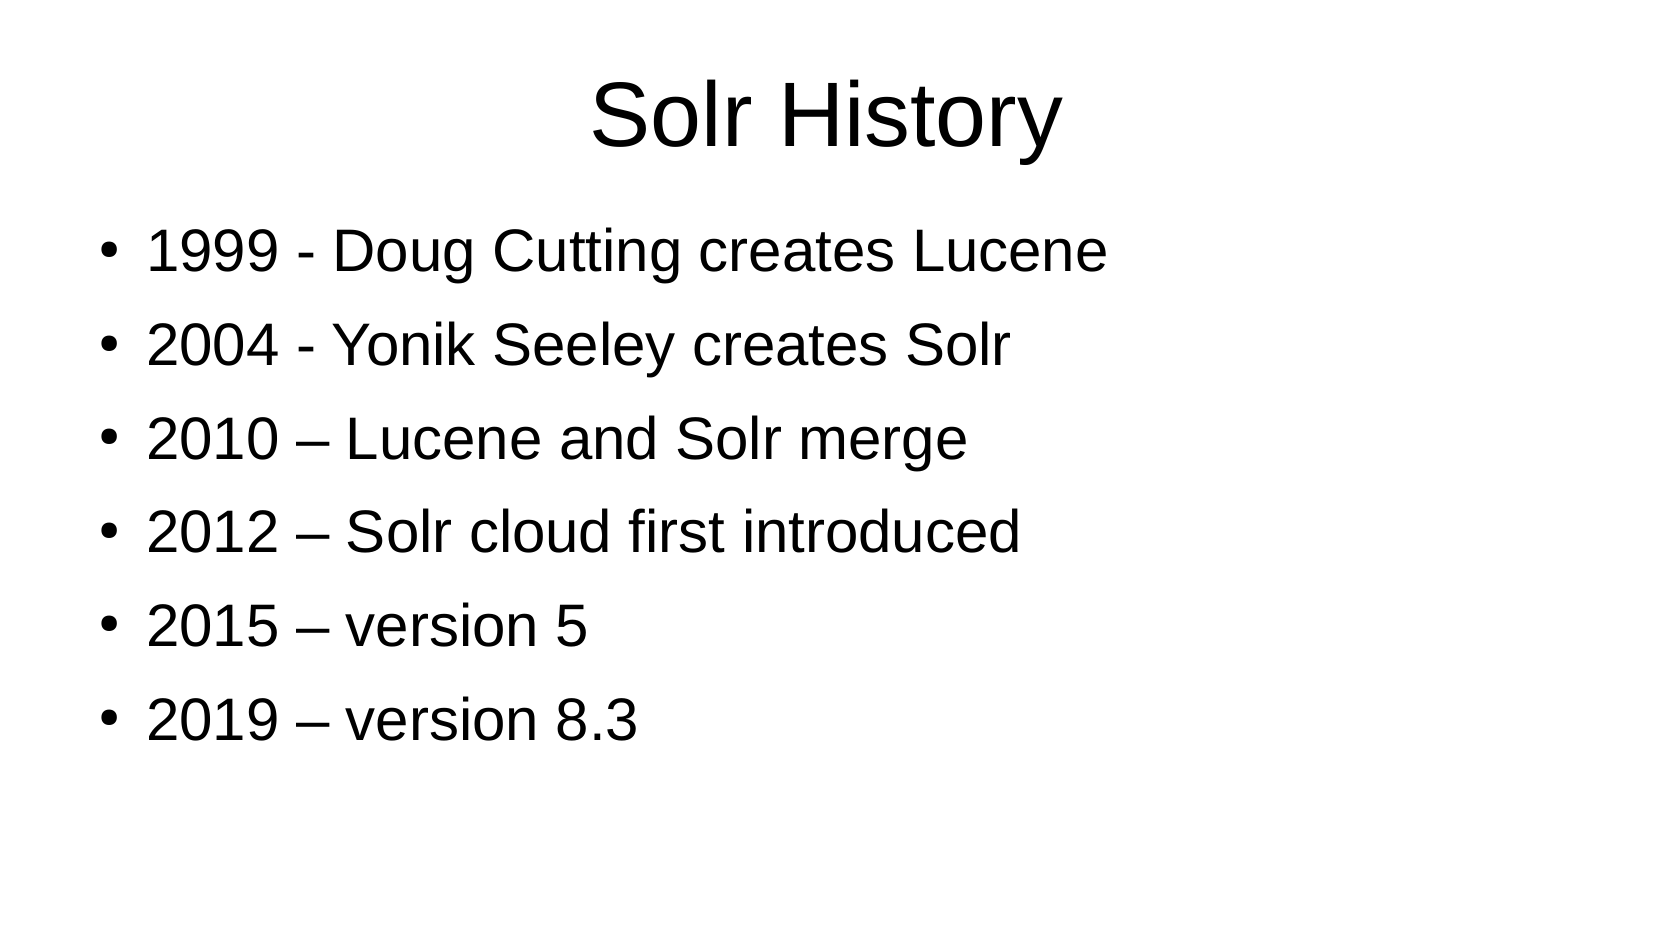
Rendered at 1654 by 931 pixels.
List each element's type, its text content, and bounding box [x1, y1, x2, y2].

list 1999 - Doug Cutting creates Lucene 2004 - Yonik Seeley creates Solr 2010 – Lucene and Solr merge 2012 – Solr cloud first introduced 2015 – version 5 2019 – version 8.3 [82, 217, 1571, 758]
title Solr History [82, 37, 1571, 193]
